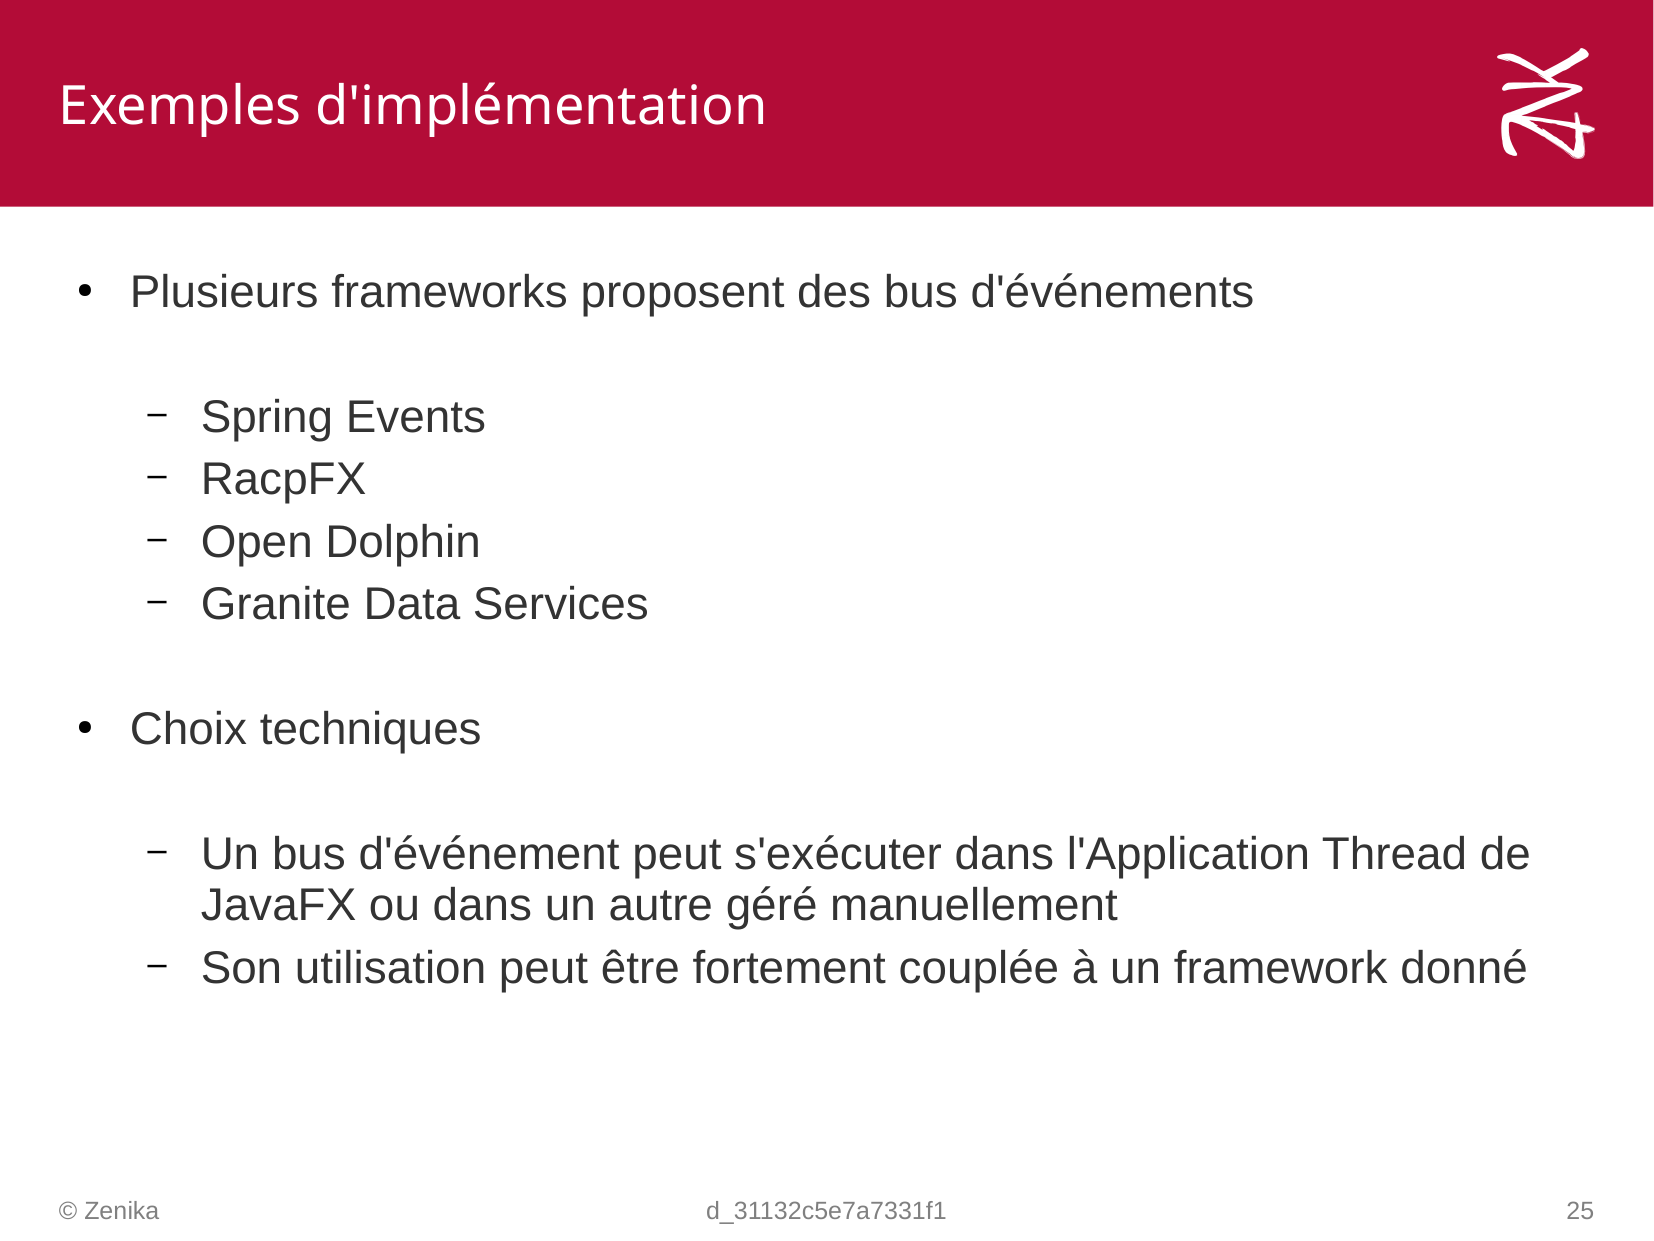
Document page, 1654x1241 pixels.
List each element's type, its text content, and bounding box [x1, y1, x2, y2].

list Plusieurs frameworks proposent des bus d'événements Spring Events RacpFX Open Dolphin Granite Data Services Choix techniques Un bus d'événement peut s'exécuter dans l'Application Thread de JavaFX ou dans un autre géré manuellement Son utilisation peut être fortement couplée à un framework donné [59, 265, 1595, 986]
title Exemples d'implémentation [59, 29, 1595, 178]
